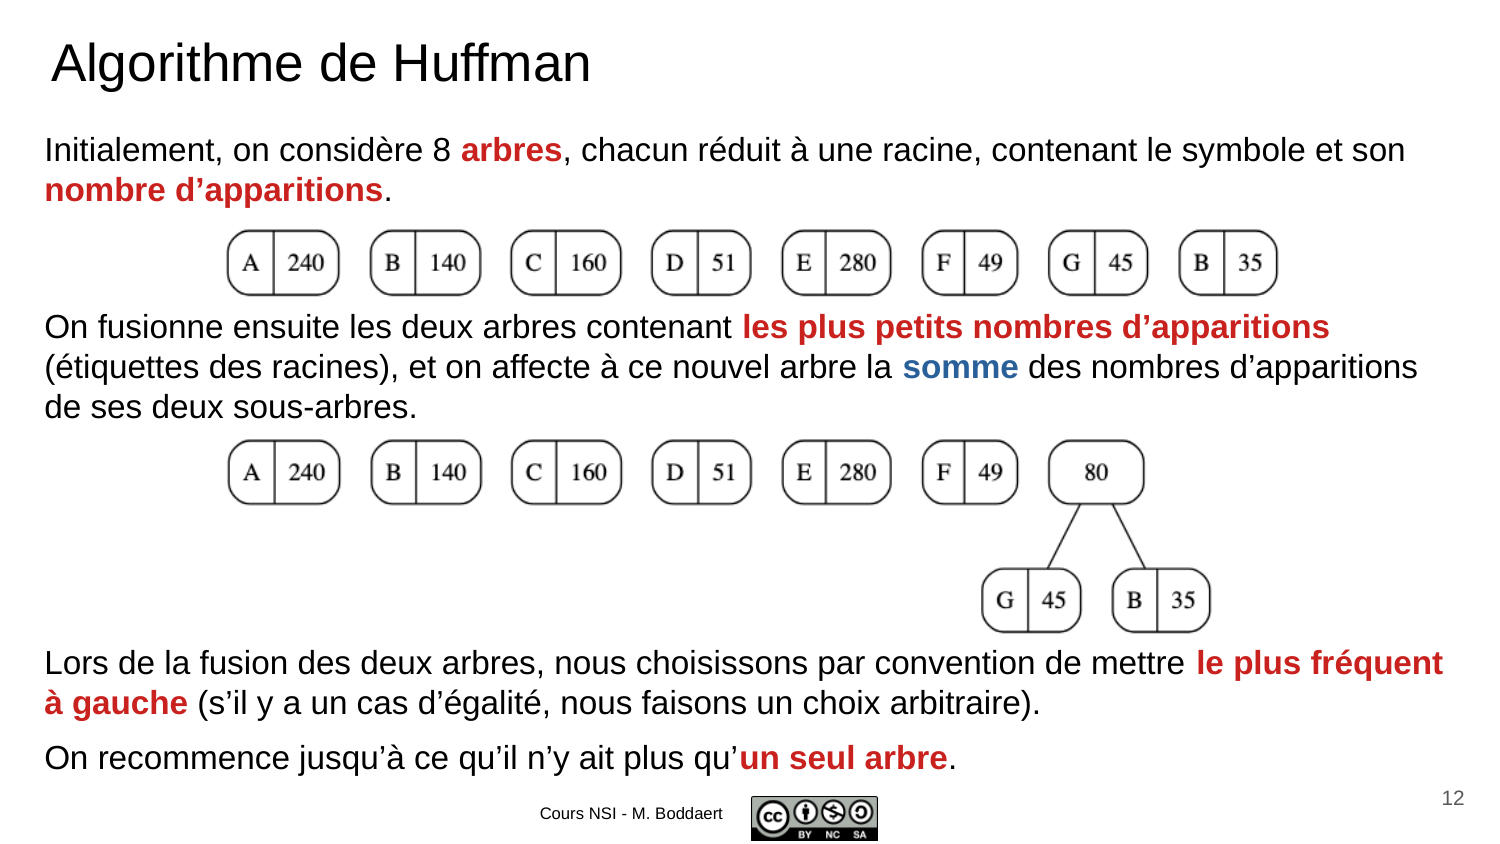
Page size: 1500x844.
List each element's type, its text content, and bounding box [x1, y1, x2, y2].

title Algorithme de Huffman [51, 13, 1449, 108]
text_box On recommence jusqu’à ce qu’il n’y ait plus qu’un seul arbre. [29, 728, 1477, 798]
picture [751, 798, 878, 841]
text_box On fusionne ensuite les deux arbres contenant les plus petits nombres d’apparitions (étiquettes des racines), et on affecte à ce nouvel arbre la somme des nombres d’apparitions de ses deux sous-arbres. [29, 297, 1477, 443]
picture [222, 433, 1217, 640]
text_box Initialement, on considère 8 arbres, chacun réduit à une racine, contenant le symbole et son nombre d’apparitions. [29, 120, 1477, 237]
text_box Lors de la fusion des deux arbres, nous choisissons par convention de mettre le plus fréquent à gauche (s’il y a un cas d’égalité, nous faisons un choix arbitraire). [29, 634, 1477, 728]
slide_number <numéro> [1389, 764, 1480, 830]
picture [221, 223, 1284, 297]
